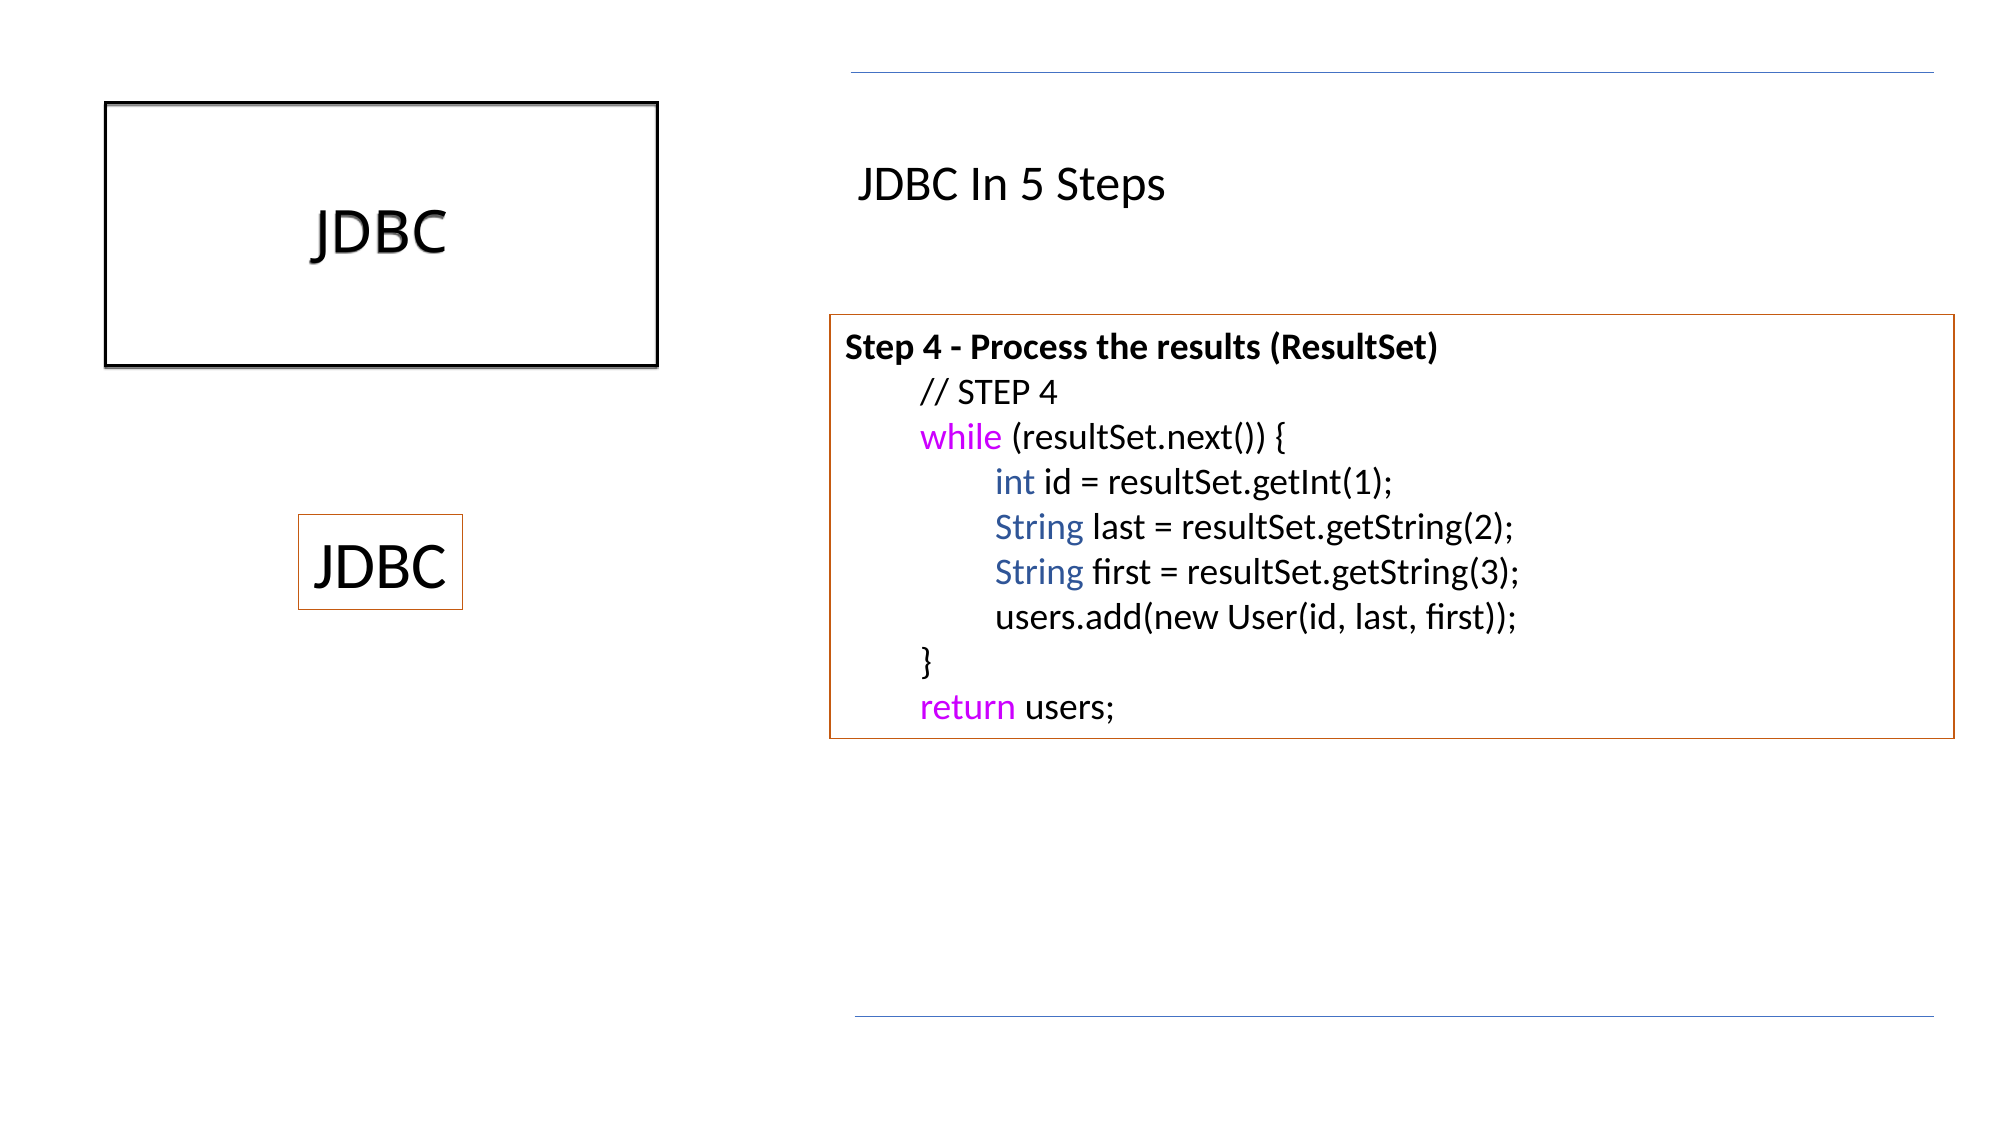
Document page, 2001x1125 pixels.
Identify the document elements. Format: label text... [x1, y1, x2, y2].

text_box JDBC [298, 514, 463, 610]
text_box JDBC In 5 Steps [842, 142, 1843, 219]
text_box Step 4 - Process the results (ResultSet) // STEP 4 while (resultSet.next()) { int id = resultSet.getInt(1); String last = resultSet.getString(2); String first = resultSet.getString(3); users.add(new User(id, last, first)); } return users; [830, 314, 1955, 739]
title JDBC [105, 102, 658, 366]
